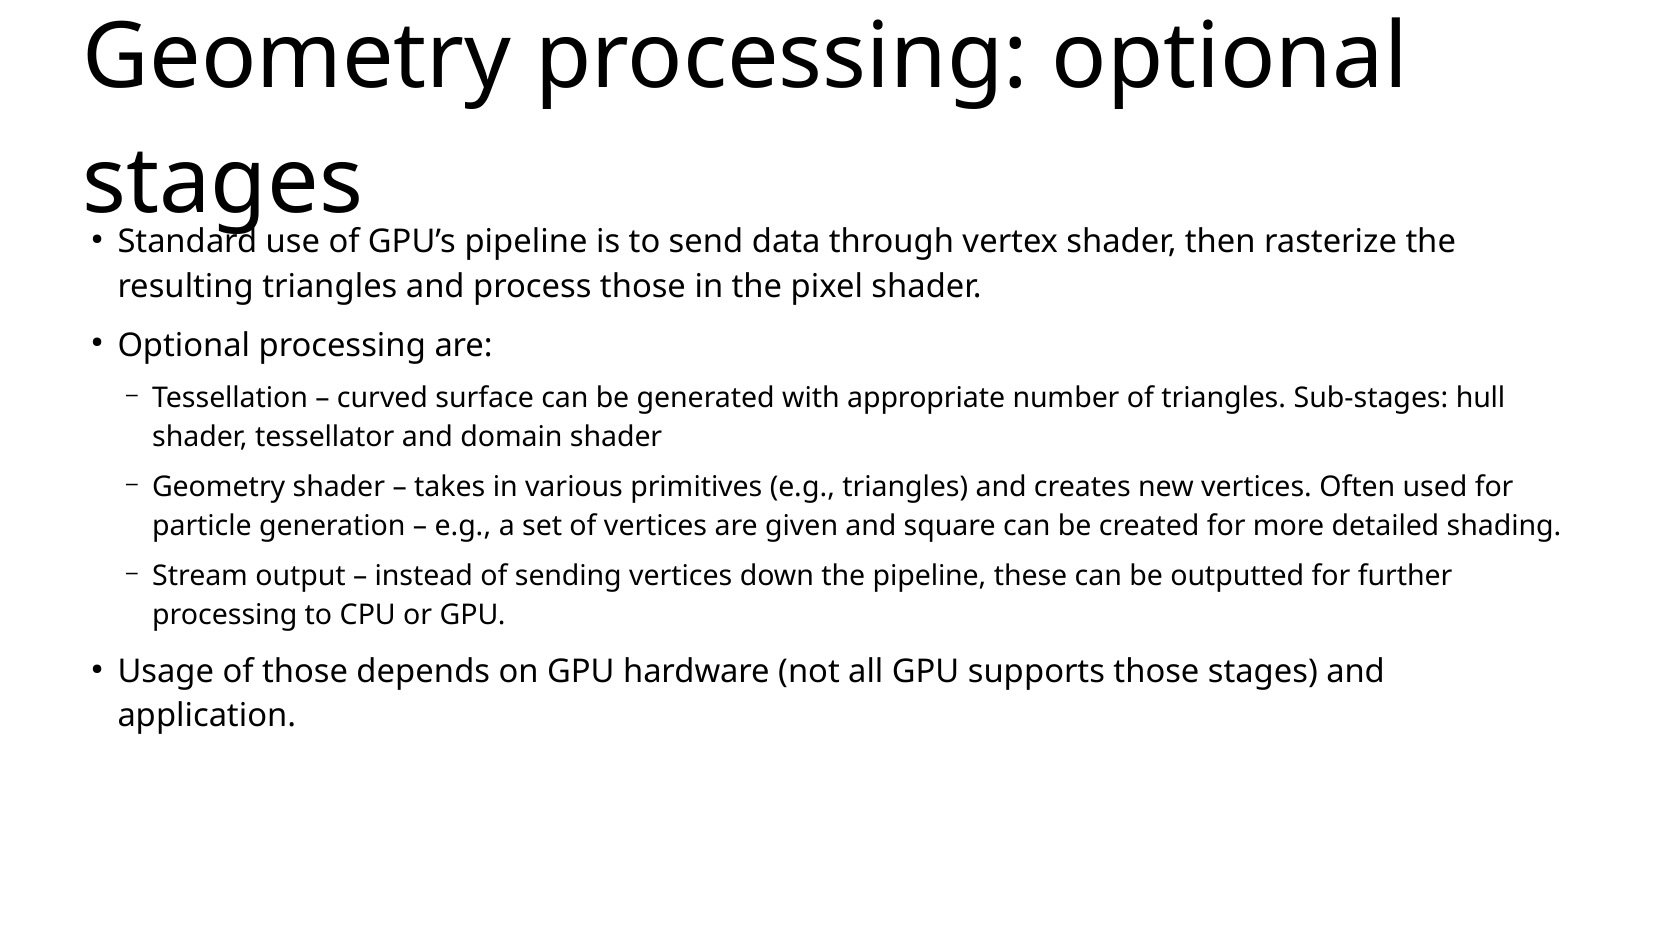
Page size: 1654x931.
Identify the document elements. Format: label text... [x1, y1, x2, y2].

list Standard use of GPU’s pipeline is to send data through vertex shader, then rasterize the resulting triangles and process those in the pixel shader. Optional processing are: Tessellation – curved surface can be generated with appropriate number of triangles. Sub-stages: hull shader, tessellator and domain shader Geometry shader – takes in various primitives (e.g., triangles) and creates new vertices. Often used for particle generation – e.g., a set of vertices are given and square can be created for more detailed shading. Stream output – instead of sending vertices down the pipeline, these can be outputted for further processing to CPU or GPU. Usage of those depends on GPU hardware (not all GPU supports those stages) and application. [82, 217, 1571, 758]
title Geometry processing: optional stages [82, 0, 1571, 217]
